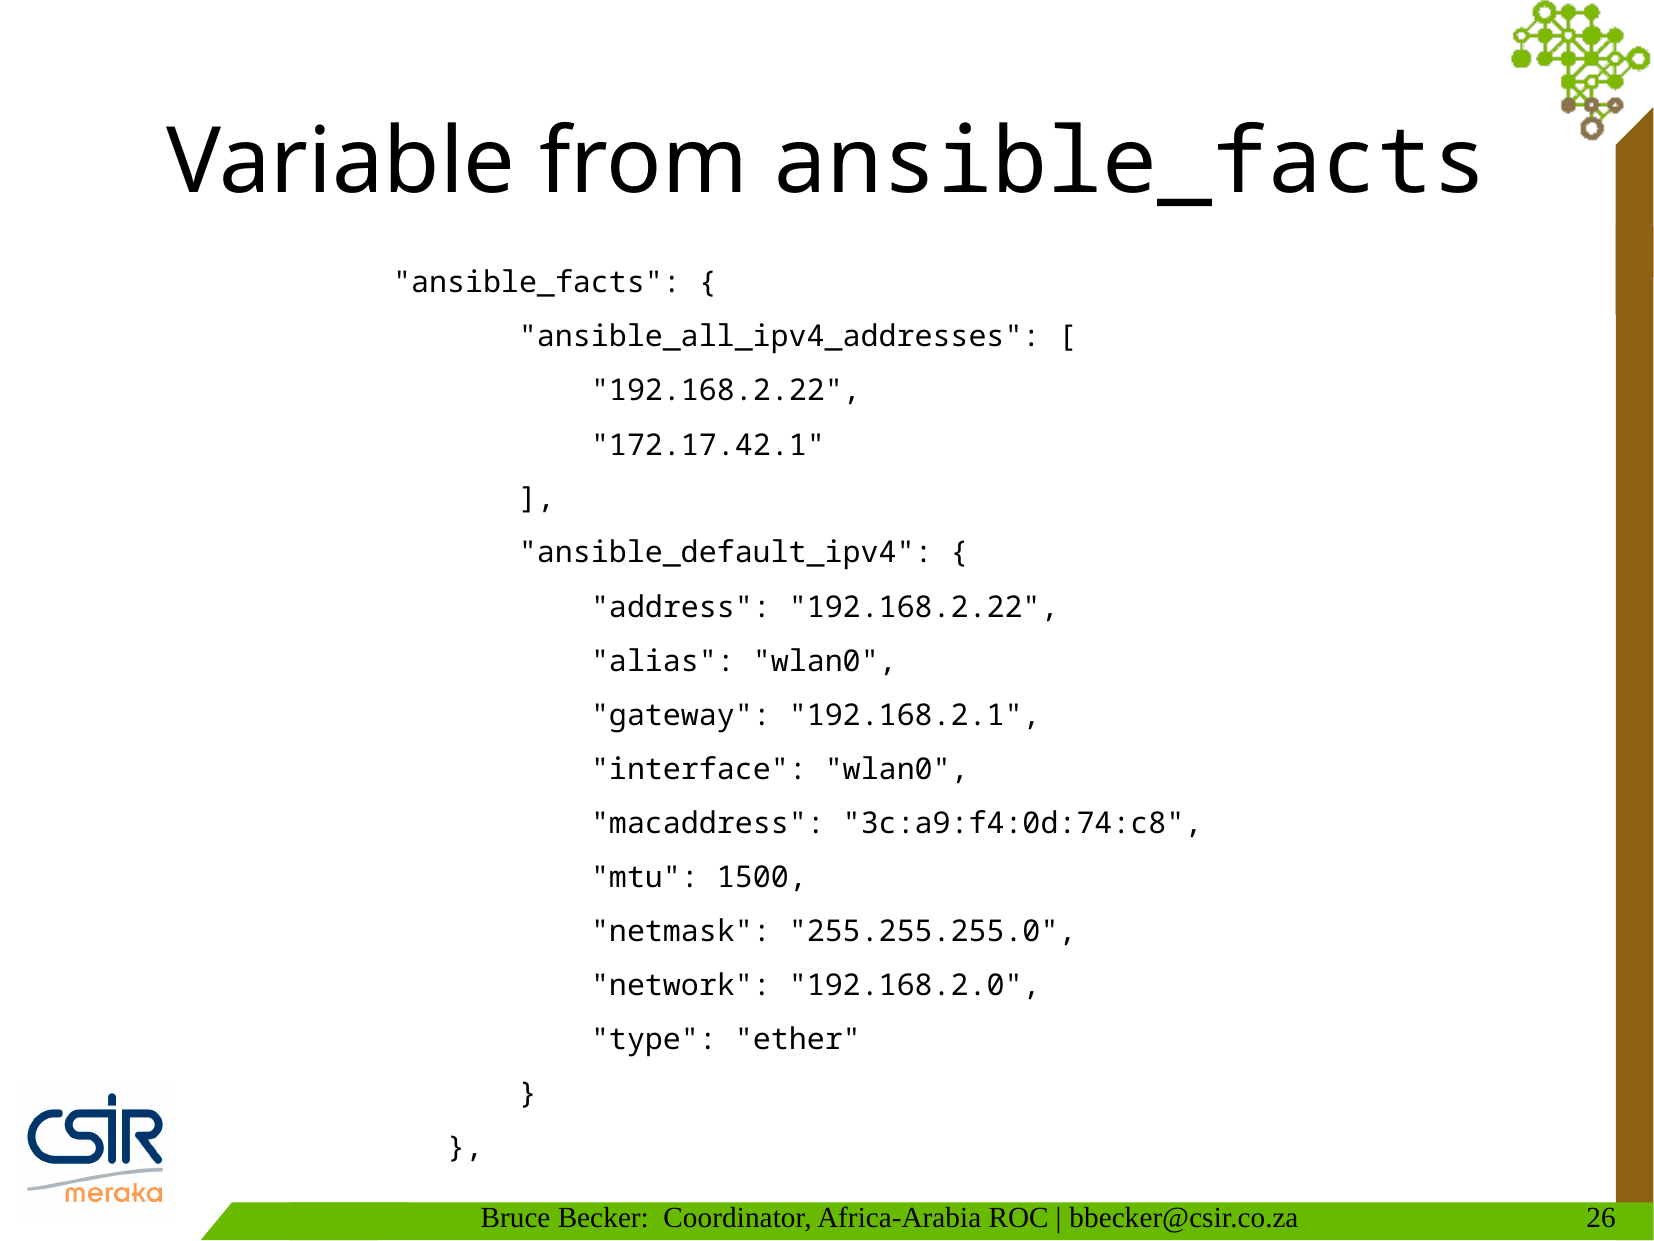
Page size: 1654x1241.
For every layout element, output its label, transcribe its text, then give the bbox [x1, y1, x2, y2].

picture [12, 1074, 178, 1225]
list "ansible_facts": { "ansible_all_ipv4_addresses": [ "192.168.2.22", "172.17.42.1" ], "ansible_default_ipv4": { "address": "192.168.2.22", "alias": "wlan0", "gateway": "192.168.2.1", "interface": "wlan0", "macaddress": "3c:a9:f4:0d:74:c8", "mtu": 1500, "netmask": "255.255.255.0", "network": "192.168.2.0", "type": "ether" } }, [375, 260, 1288, 1168]
picture [1503, 0, 1654, 144]
title Variable from ansible_facts [82, 53, 1571, 261]
